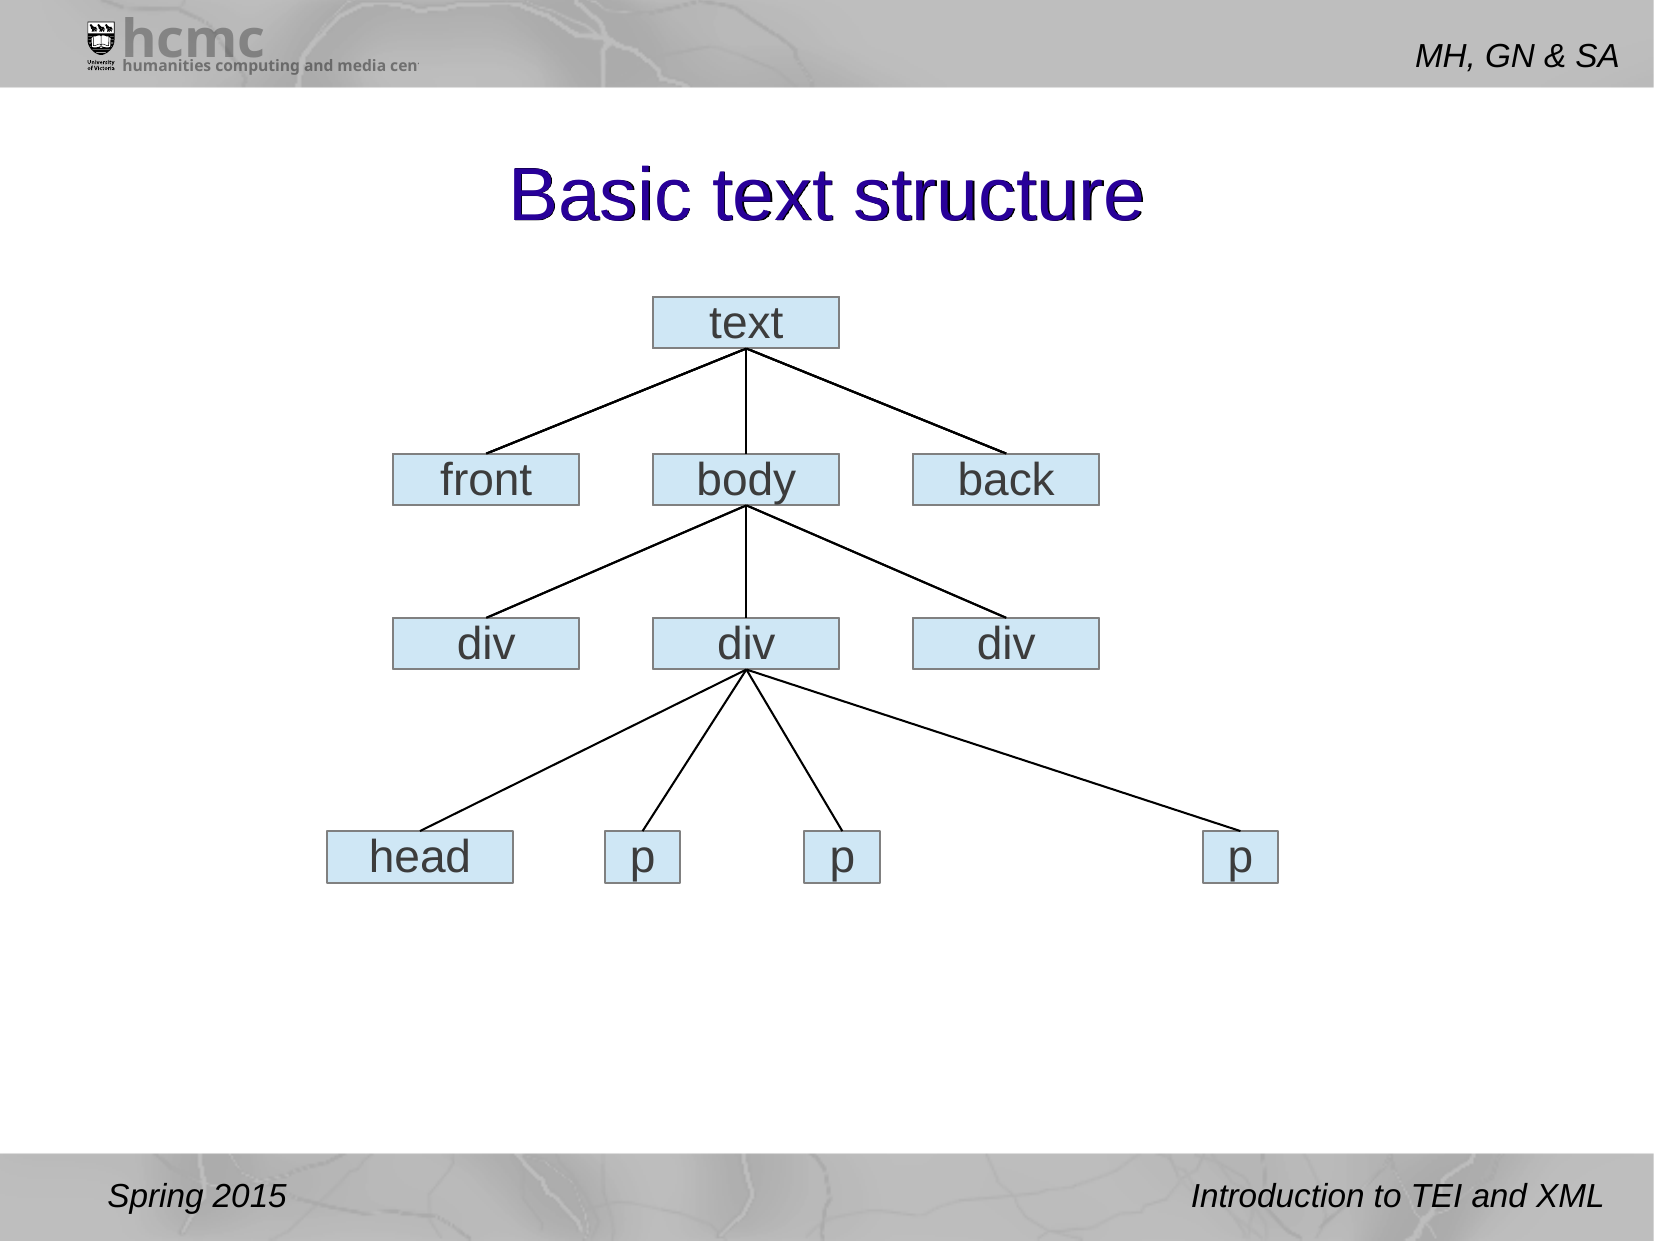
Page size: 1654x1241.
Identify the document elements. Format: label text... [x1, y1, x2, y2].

title Basic text structure [118, 90, 1536, 298]
picture [0, 0, 1654, 1241]
